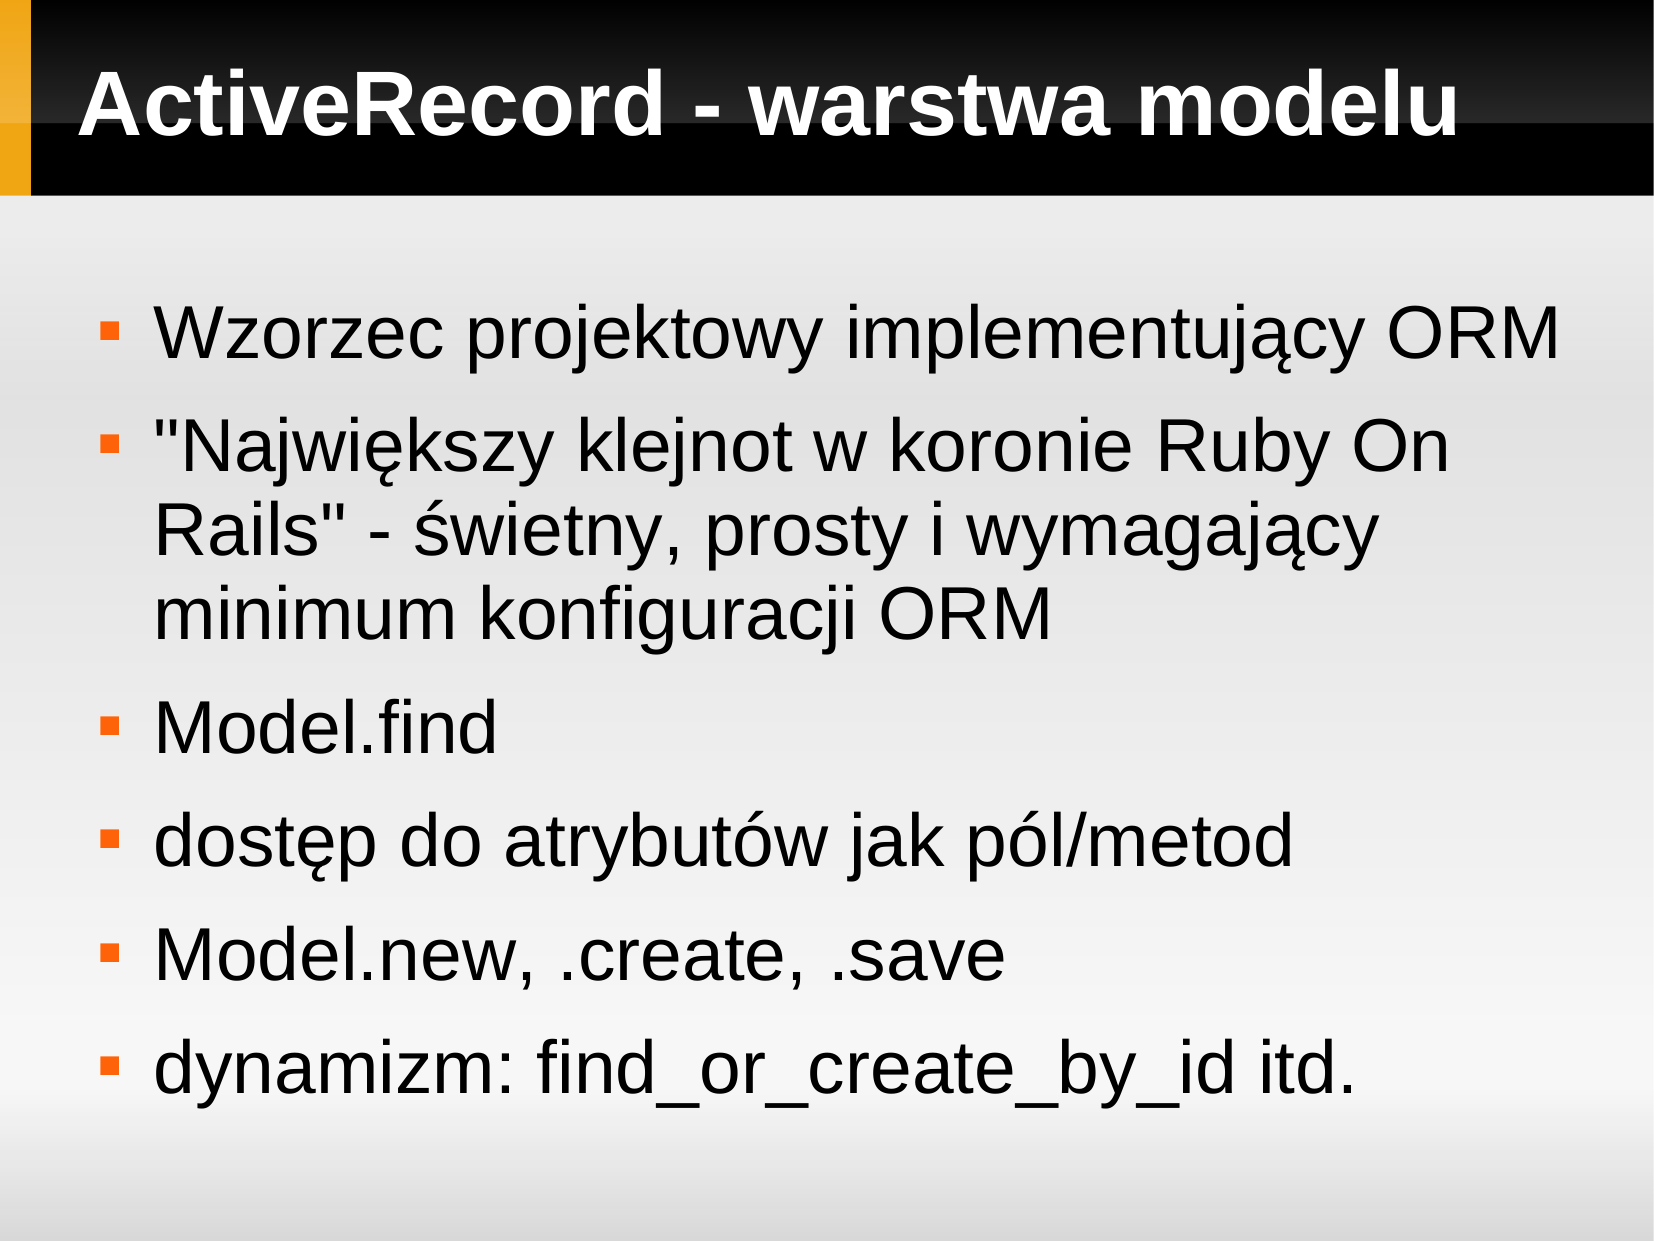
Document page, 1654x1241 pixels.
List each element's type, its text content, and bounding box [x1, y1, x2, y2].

list Wzorzec projektowy implementujący ORM "Największy klejnot w koronie Ruby On Rails" - świetny, prosty i wymagający minimum konfiguracji ORM Model.find dostęp do atrybutów jak pól/metod Model.new, .create, .save dynamizm: find_or_create_by_id itd. [82, 290, 1571, 1110]
title ActiveRecord - warstwa modelu [76, 0, 1565, 208]
picture [0, 0, 1654, 1241]
